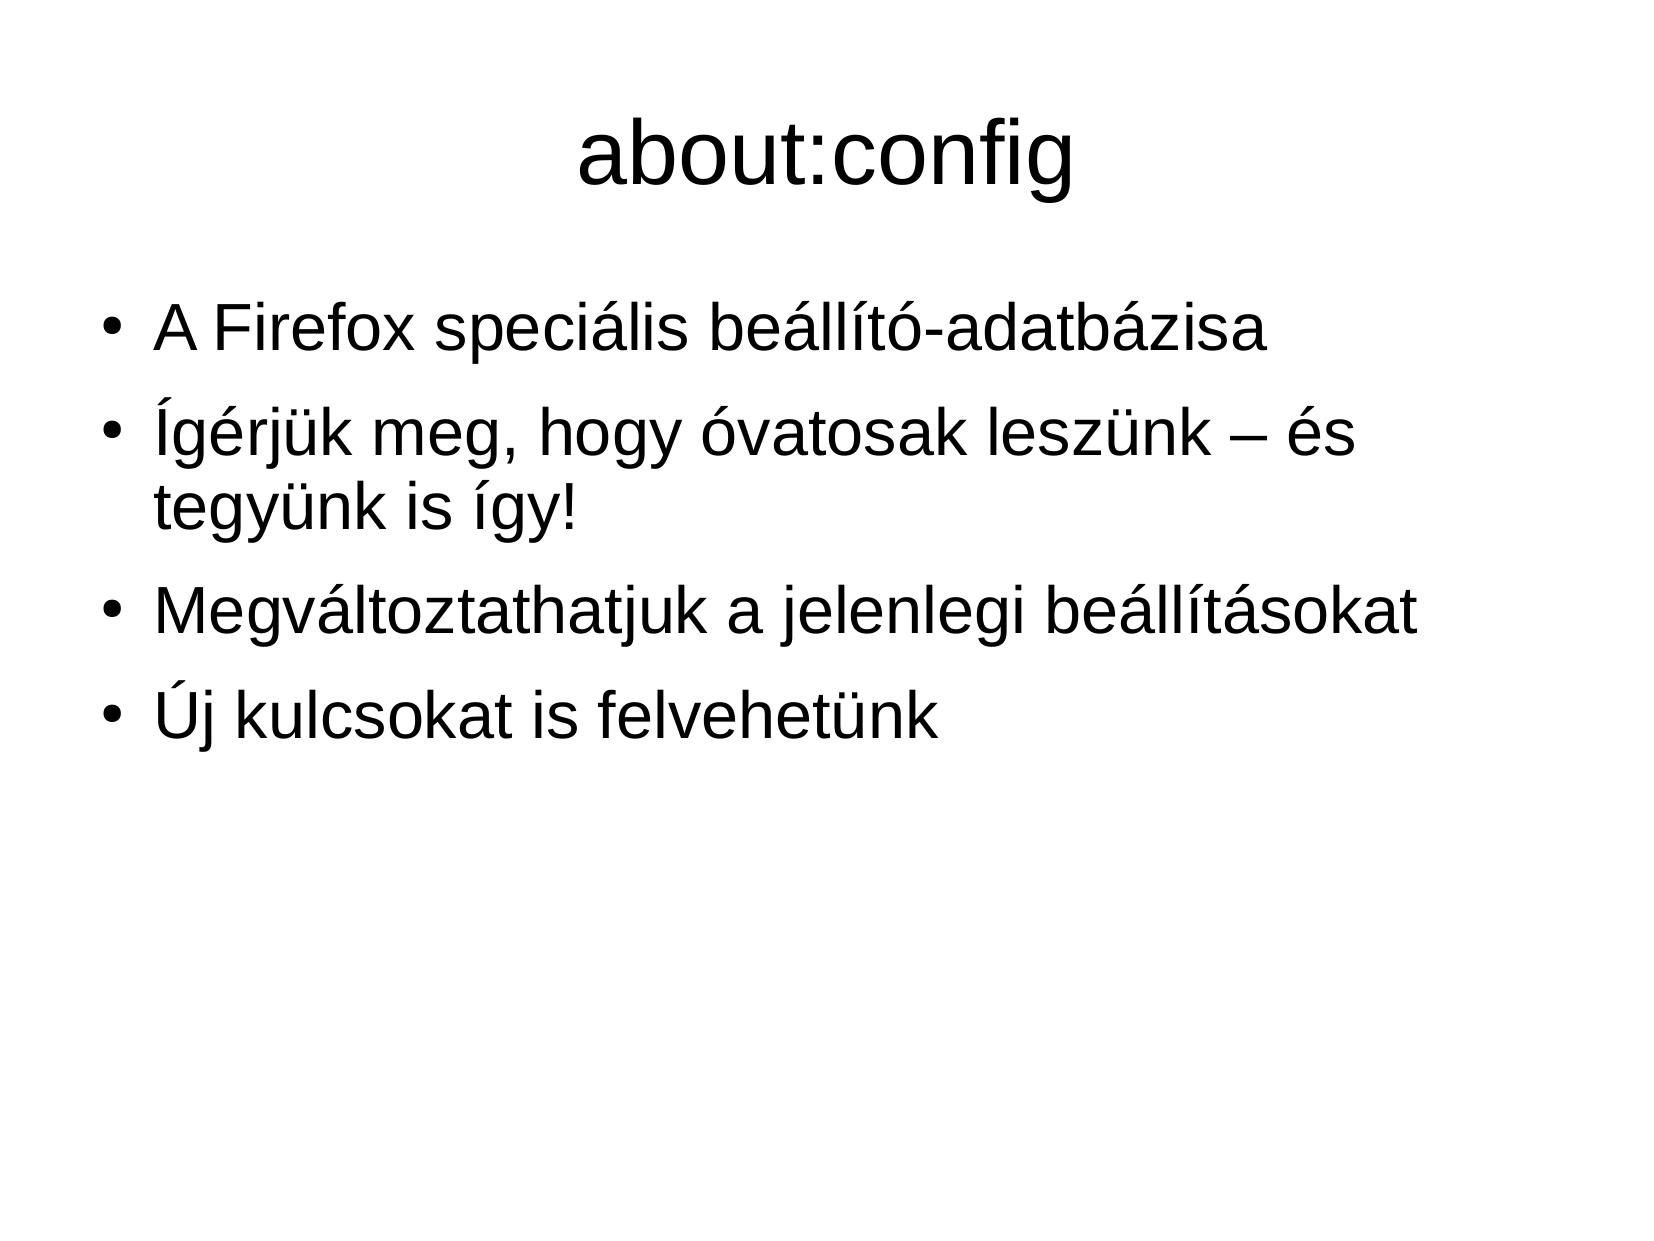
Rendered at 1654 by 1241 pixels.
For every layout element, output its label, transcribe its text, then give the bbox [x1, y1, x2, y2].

list A Firefox speciális beállító-adatbázisa Ígérjük meg, hogy óvatosak leszünk – és tegyünk is így! Megváltoztathatjuk a jelenlegi beállításokat Új kulcsokat is felvehetünk [82, 290, 1538, 1010]
title about:config [82, 49, 1571, 257]
